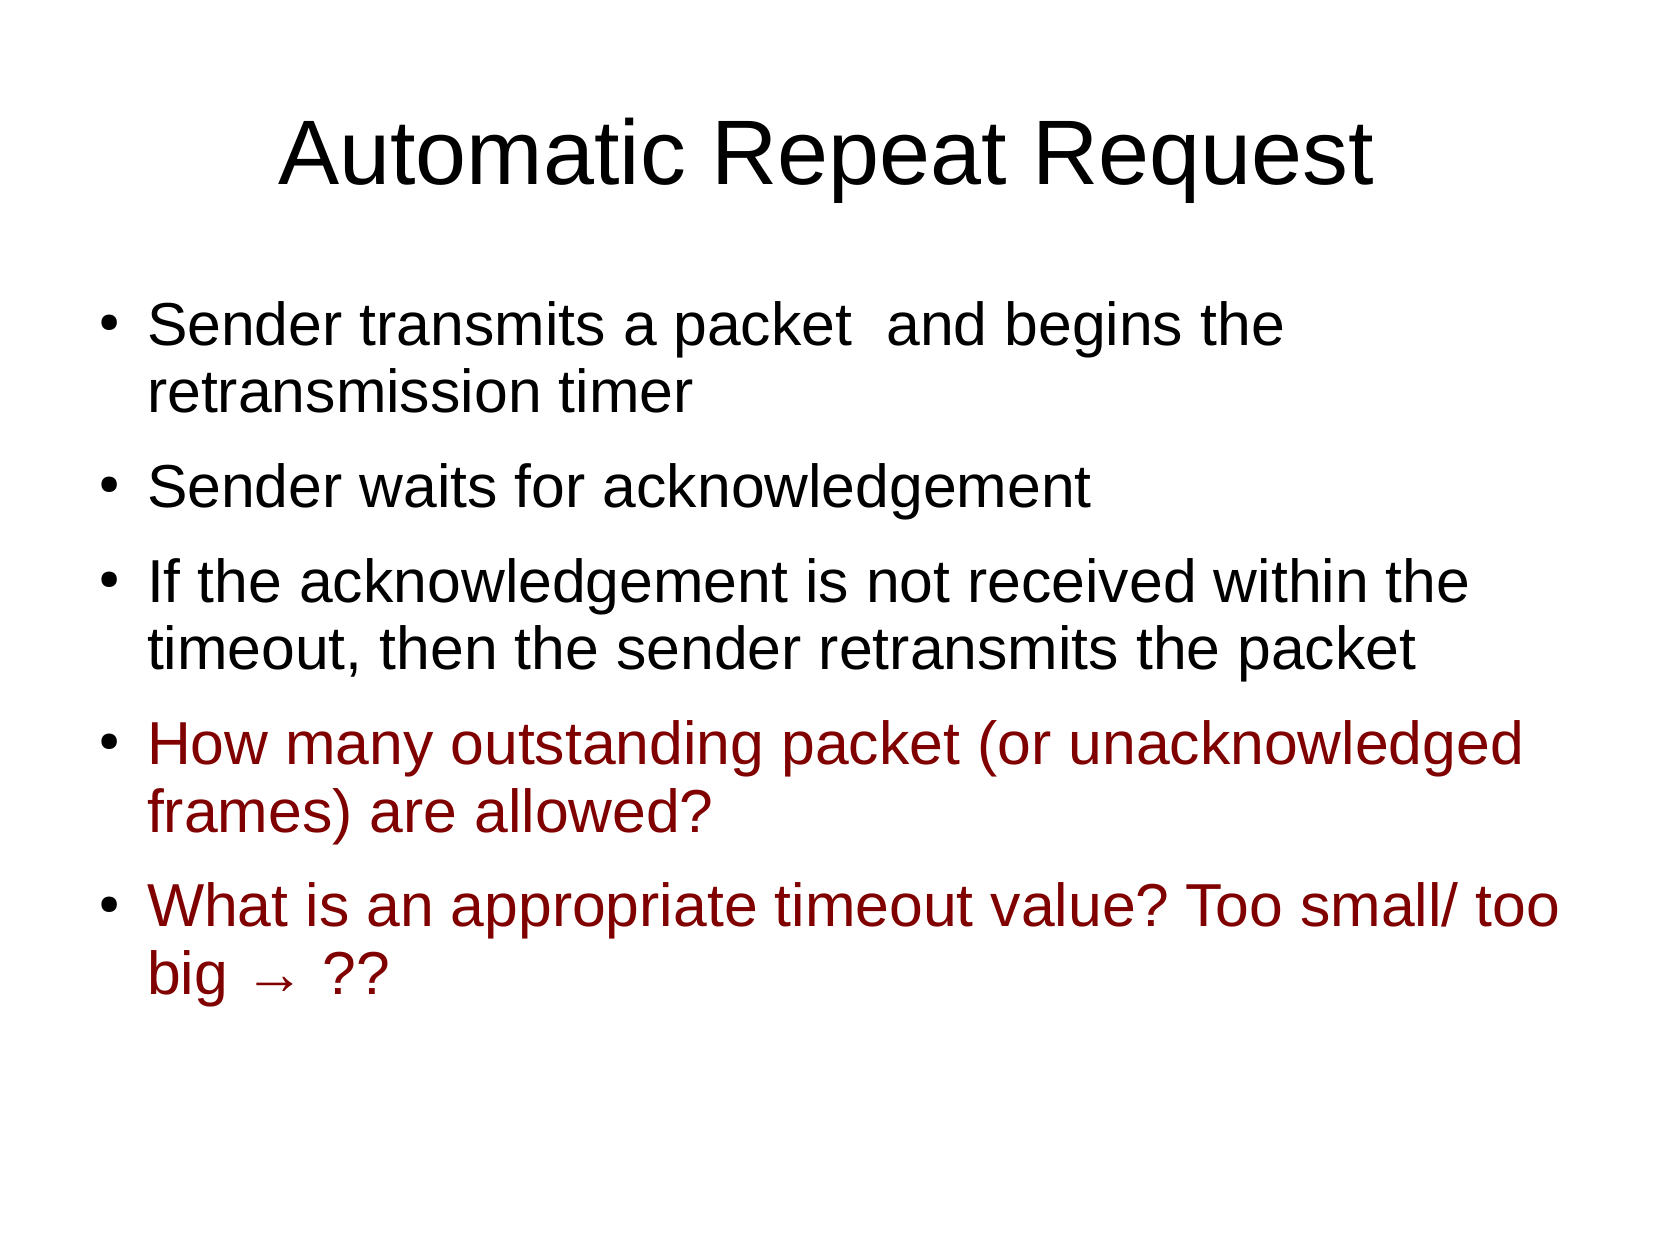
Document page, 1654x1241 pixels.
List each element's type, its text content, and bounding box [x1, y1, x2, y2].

title Automatic Repeat Request [82, 49, 1571, 257]
list Sender transmits a packet and begins the retransmission timer Sender waits for acknowledgement If the acknowledgement is not received within the timeout, then the sender retransmits the packet How many outstanding packet (or unacknowledged frames) are allowed? What is an appropriate timeout value? Too small/ too big → ?? [82, 290, 1571, 1010]
